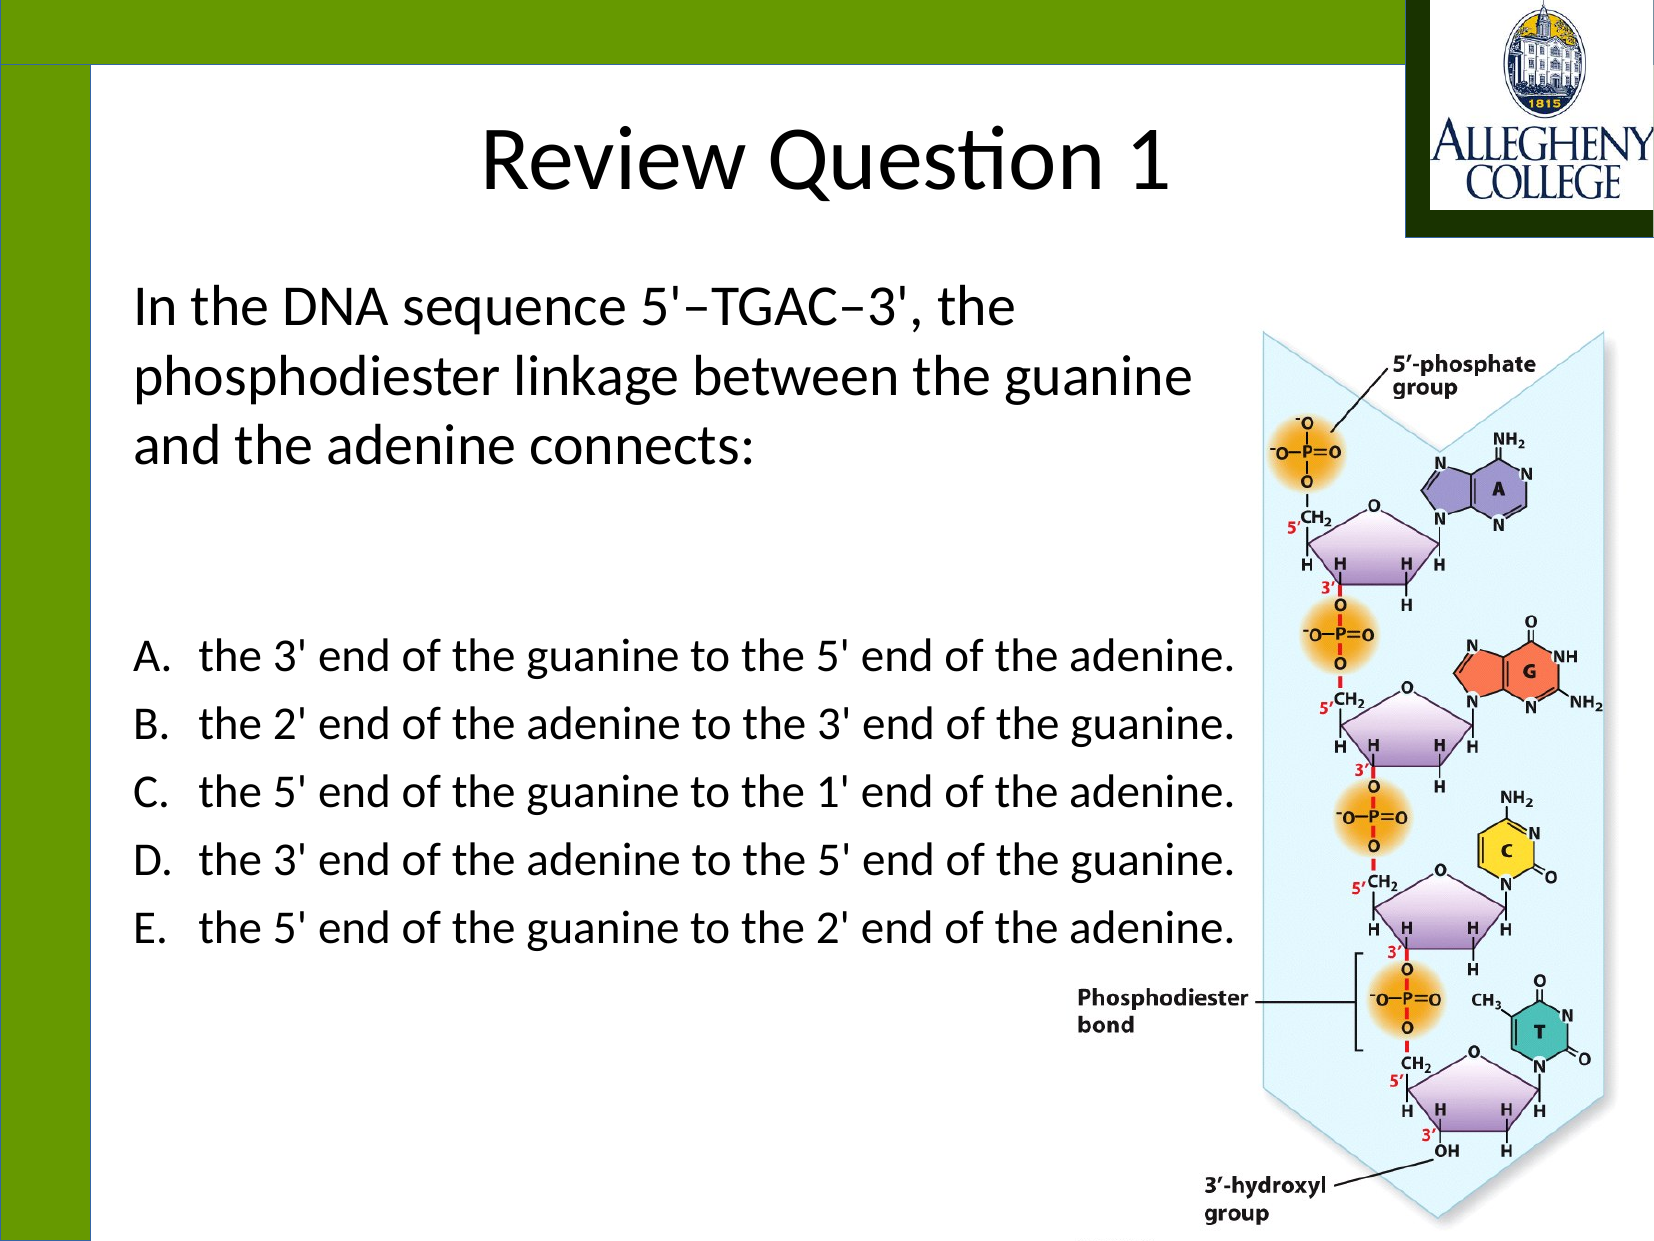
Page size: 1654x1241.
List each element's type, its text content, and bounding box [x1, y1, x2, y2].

picture [1066, 318, 1627, 1241]
title Review Question 1 [91, 65, 1571, 257]
text_box [0, 0, 1654, 1241]
picture [1430, 0, 1654, 210]
list In the DNA sequence 5'–TGAC–3', the phosphodiester linkage between the guanine and the adenine connects: A. the 3' end of the guanine to the 5' end of the adenine. B. the 2' end of the adenine to the 3' end of the guanine. C. the 5' end of the guanine to the 1' end of the adenine. D. the 3' end of the adenine to the 5' end of the guanine. E. the 5' end of the guanine to the 2' end of the adenine. [118, 259, 1281, 976]
